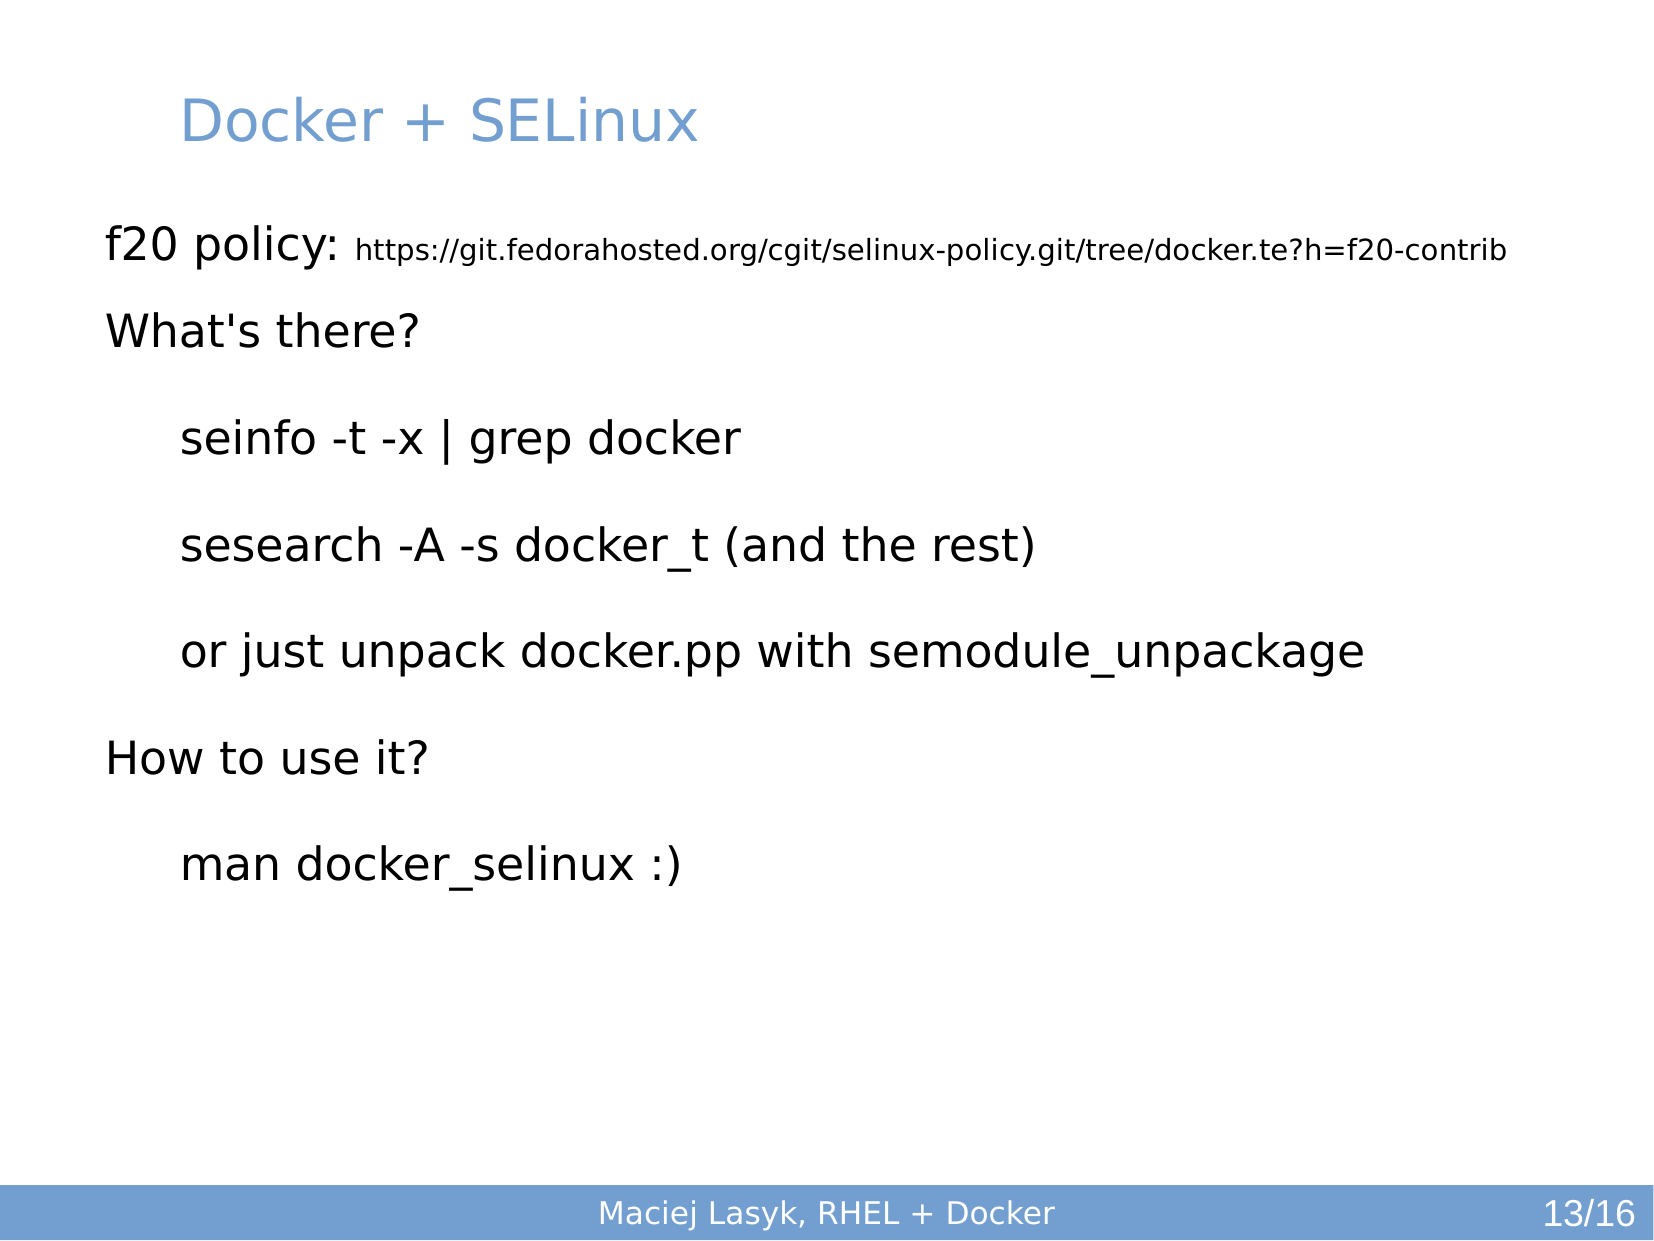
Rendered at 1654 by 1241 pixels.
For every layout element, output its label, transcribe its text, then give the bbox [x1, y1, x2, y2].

text_box 13/16 [1527, 1185, 1651, 1241]
text_box Docker + SELinux [164, 79, 715, 163]
text_box [0, 1185, 1527, 1241]
text_box f20 policy: https://git.fedorahosted.org/cgit/selinux-policy.git/tree/docker.te?h=f20-contrib What's there? seinfo -t -x | grep docker sesearch -A -s docker_t (and the rest) or just unpack docker.pp with semodule_unpackage How to use it? man docker_selinux :) [90, 210, 1523, 934]
text_box Maciej Lasyk, RHEL + Docker [583, 1188, 1071, 1240]
